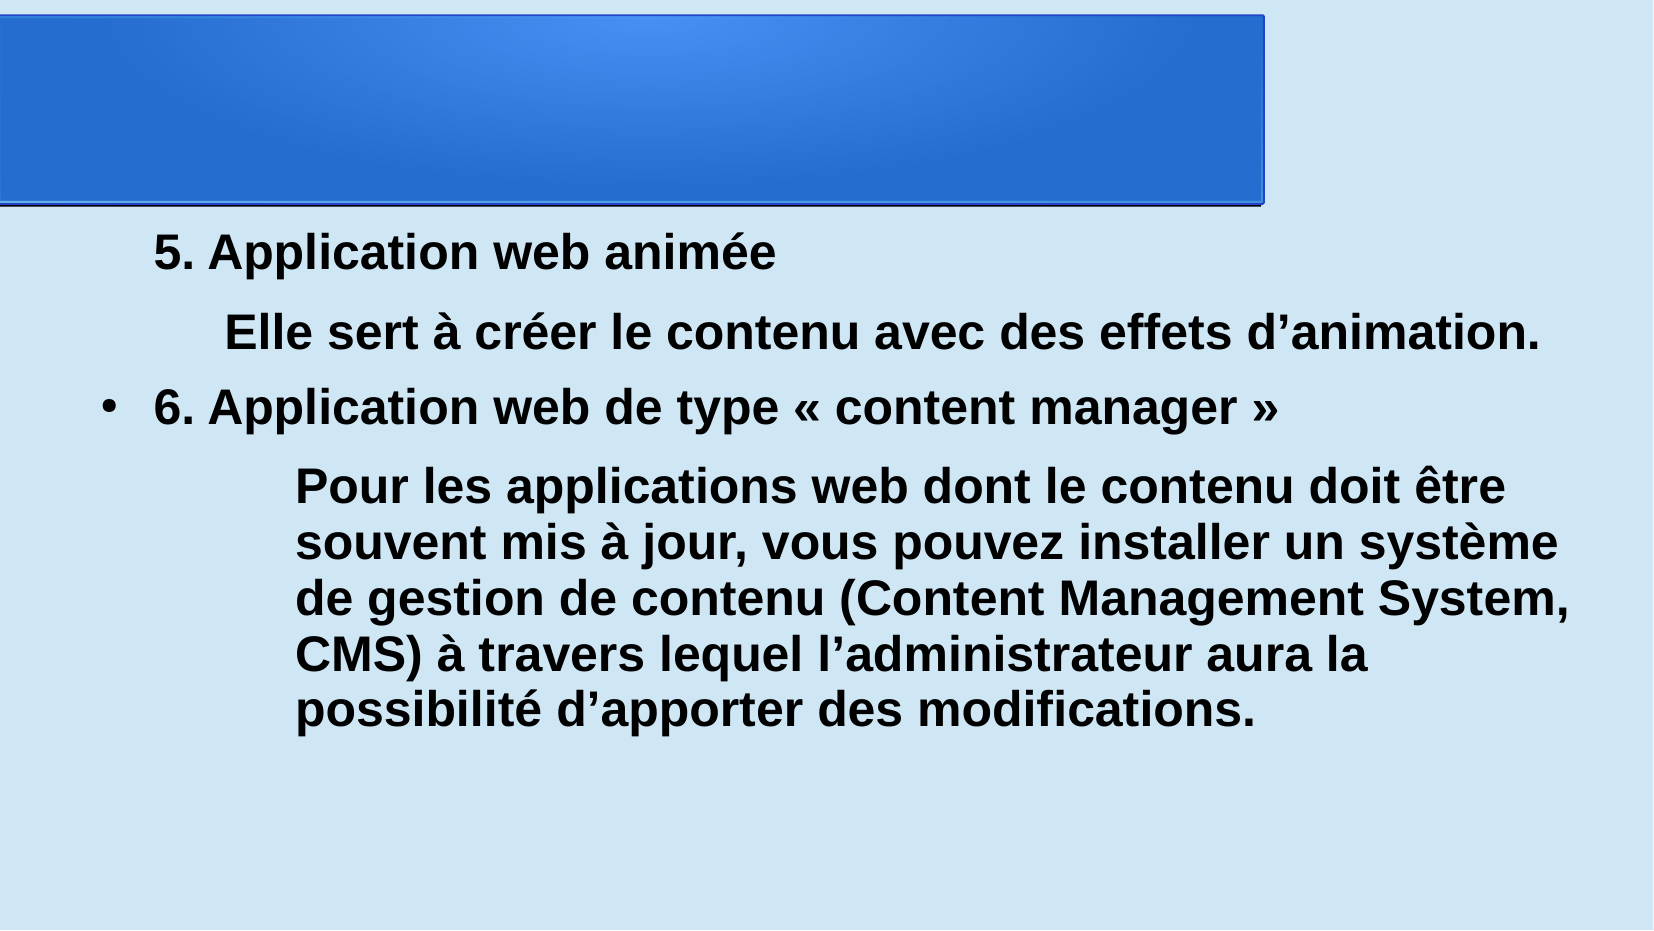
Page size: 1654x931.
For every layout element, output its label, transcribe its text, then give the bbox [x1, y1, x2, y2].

list 5. Application web animée Elle sert à créer le contenu avec des effets d’animation. 6. Application web de type « content manager » Pour les applications web dont le contenu doit être souvent mis à jour, vous pouvez installer un système de gestion de contenu (Content Management System, CMS) à travers lequel l’administrateur aura la possibilité d’apporter des modifications. [82, 224, 1630, 875]
